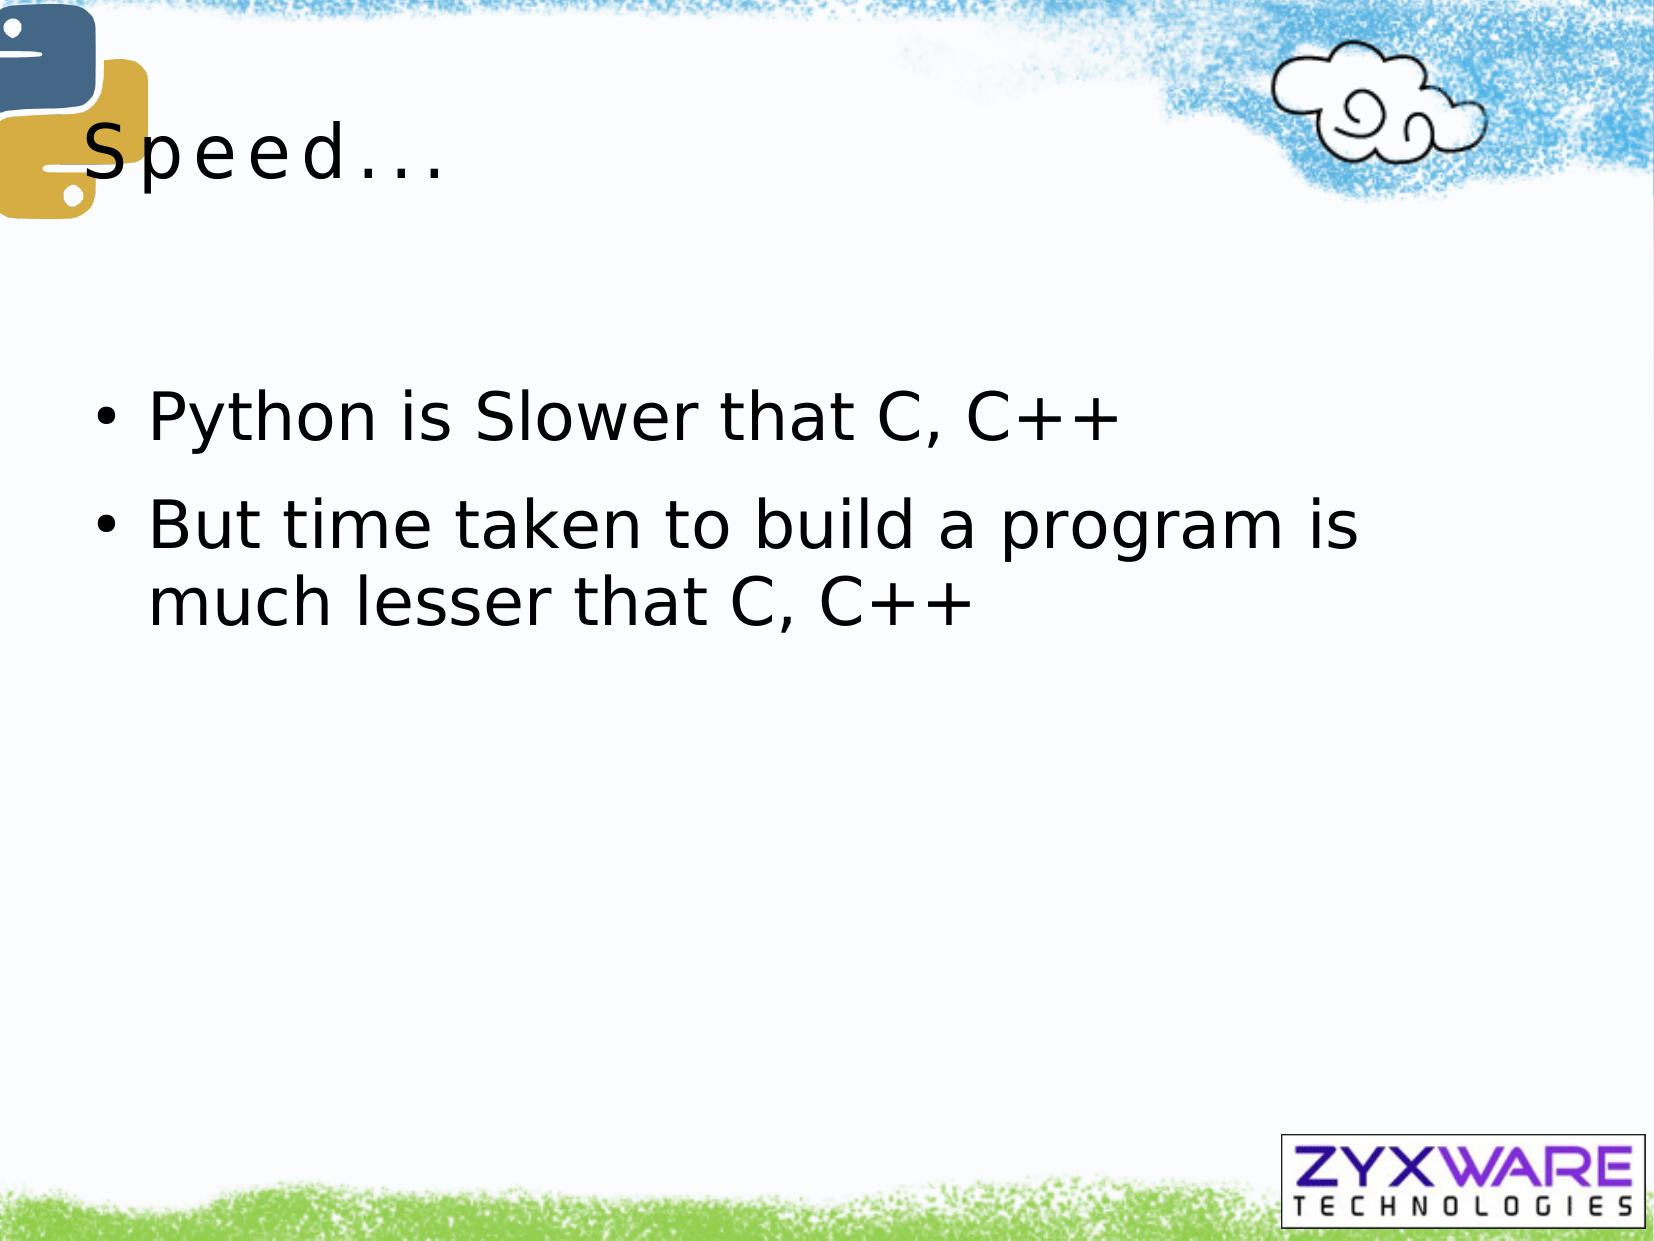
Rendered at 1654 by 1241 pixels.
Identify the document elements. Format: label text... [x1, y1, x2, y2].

picture [0, 0, 1654, 1241]
list Python is Slower that C, C++ But time taken to build a program is much lesser that C, C++ [76, 378, 1565, 945]
title Speed... [82, 49, 1571, 257]
